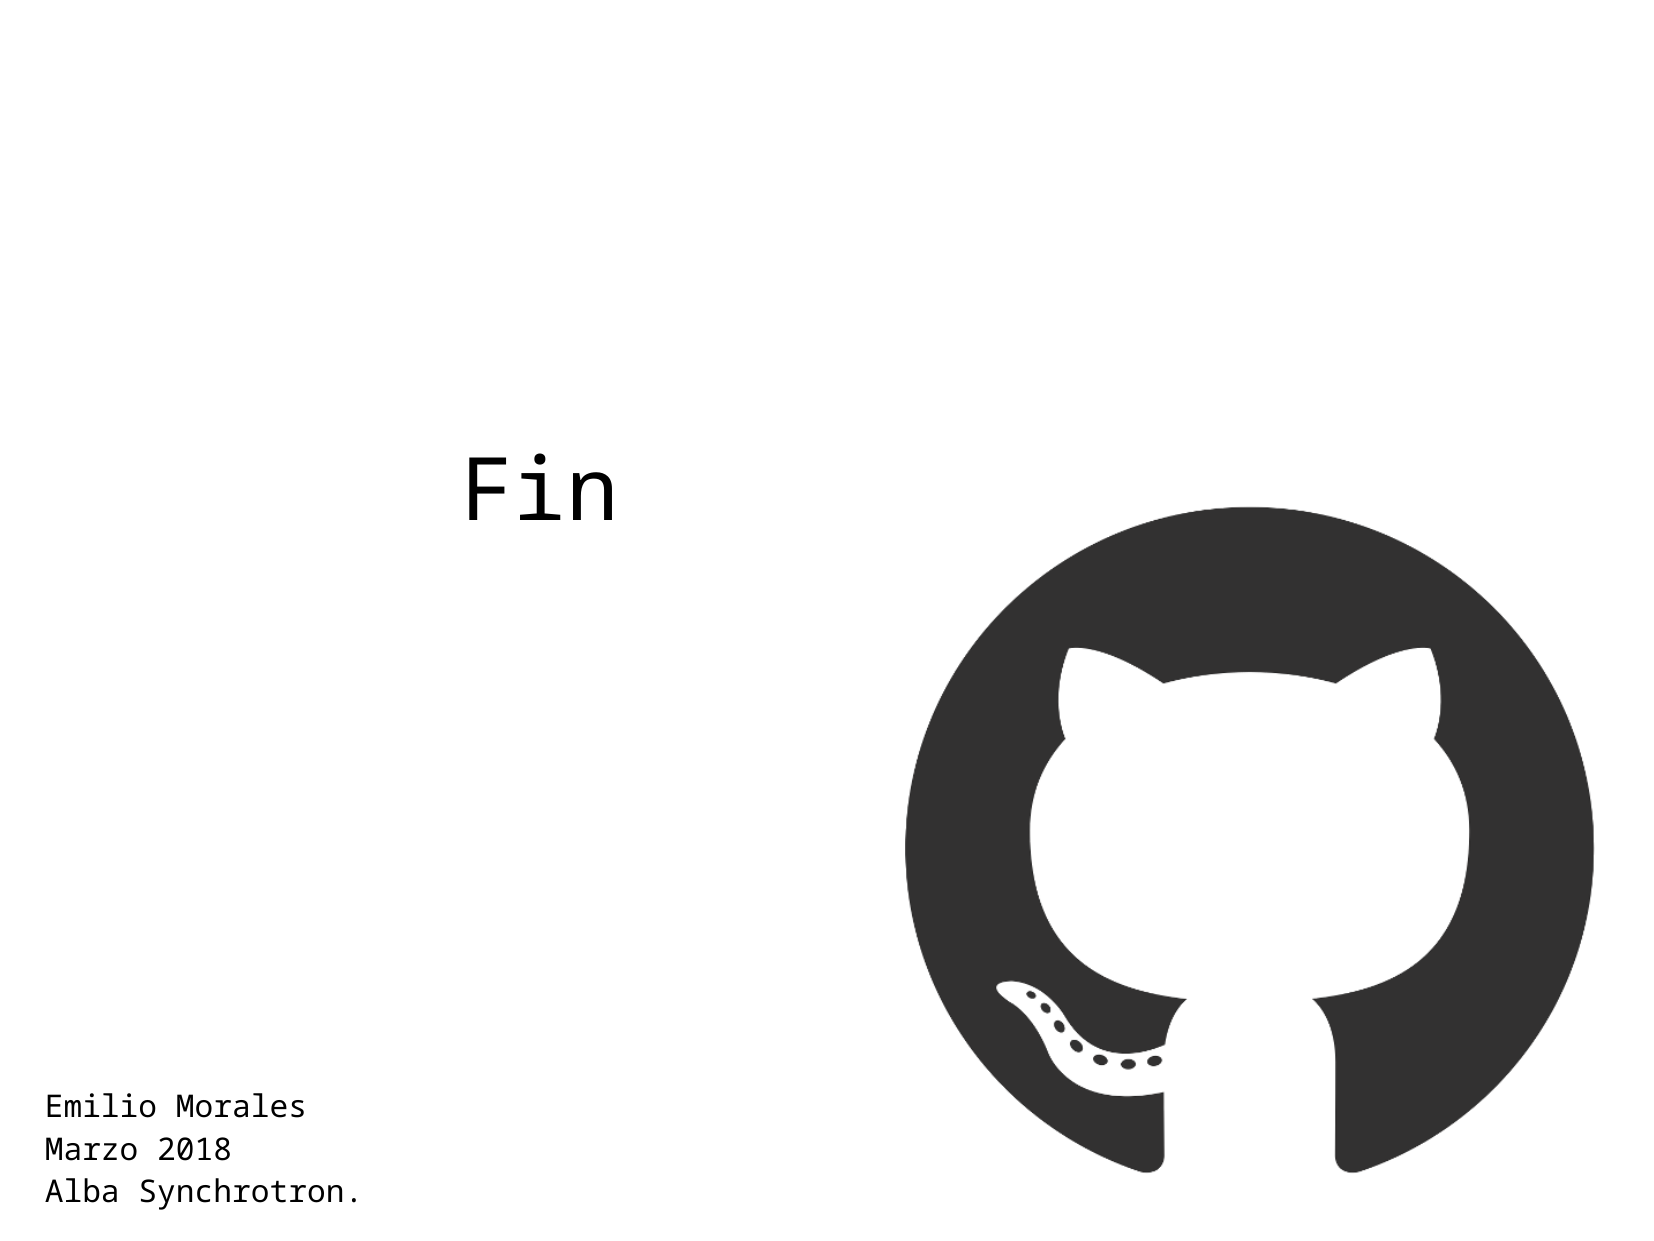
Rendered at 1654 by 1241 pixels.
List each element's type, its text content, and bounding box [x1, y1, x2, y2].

text_box Emilio Morales Marzo 2018 Alba Synchrotron. [30, 1076, 736, 1201]
text_box Fin [45, 420, 1036, 556]
picture [870, 480, 1621, 1201]
